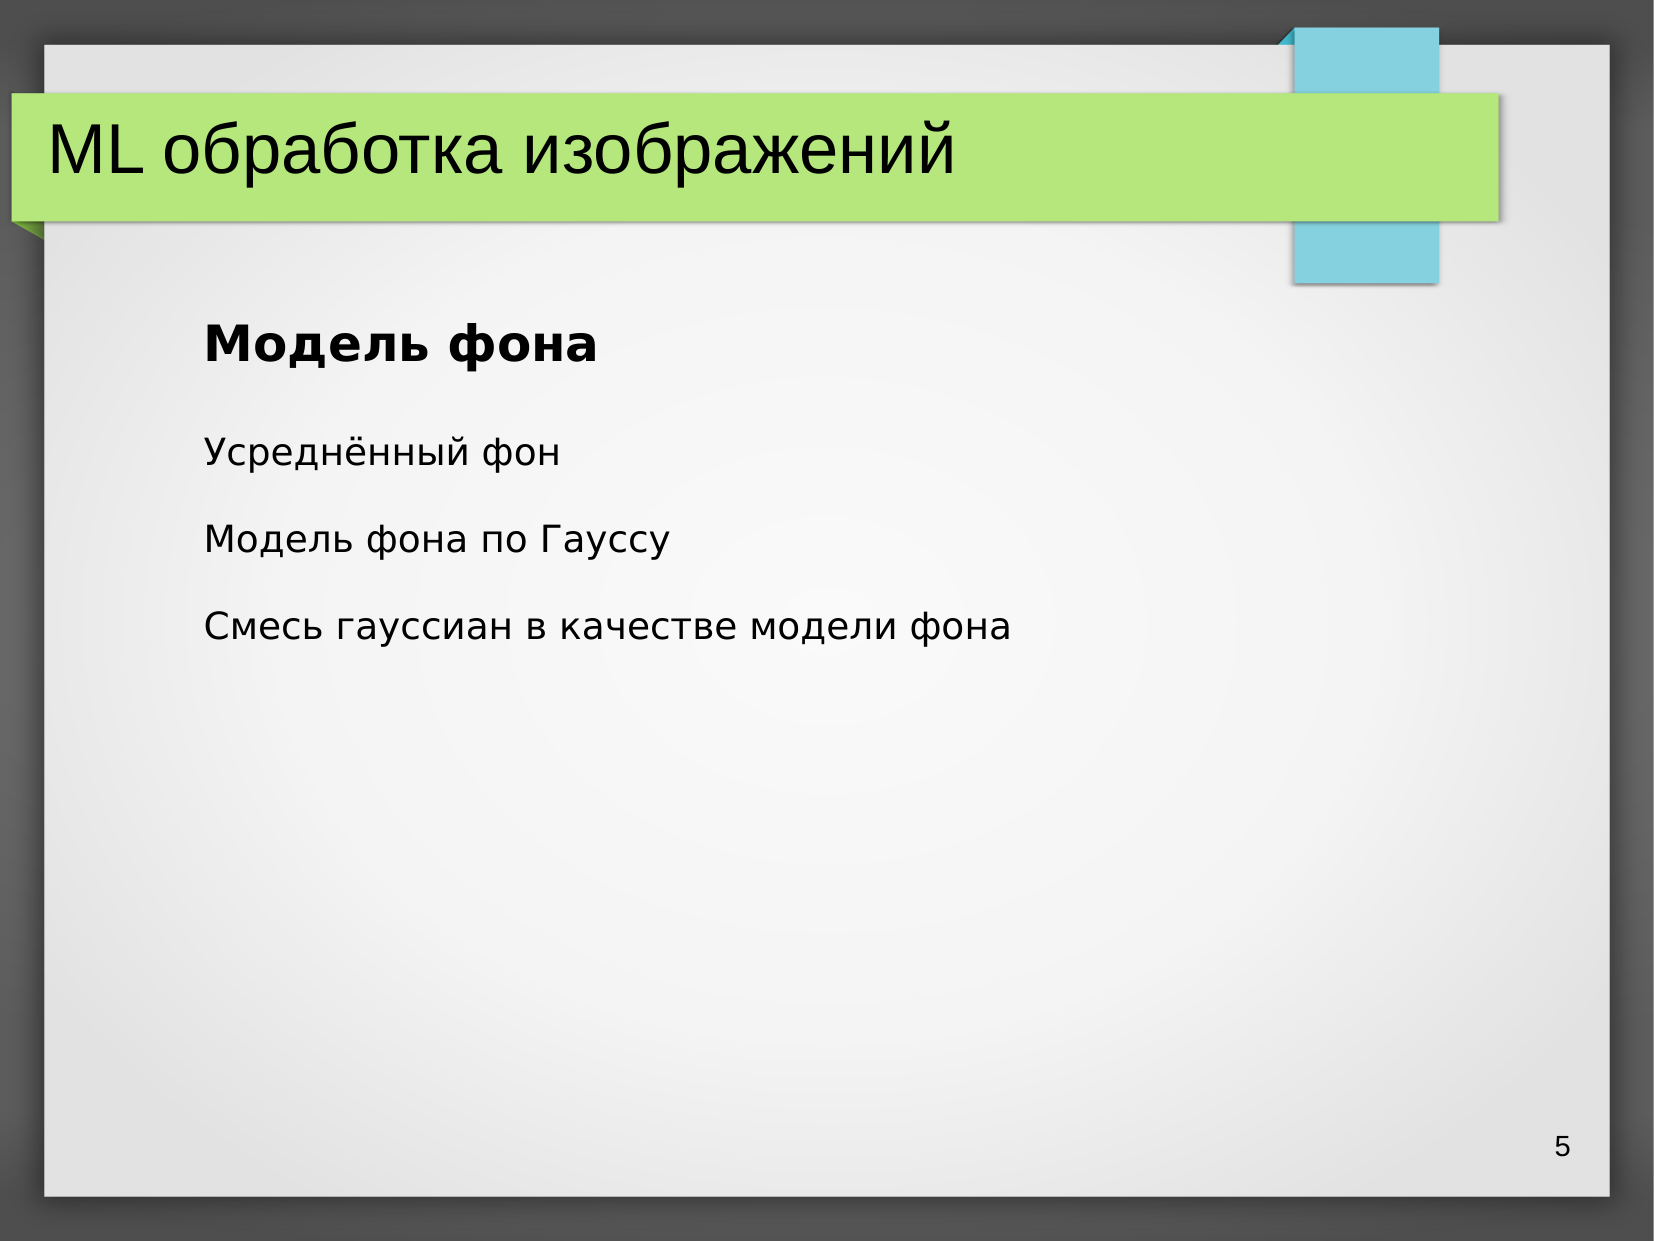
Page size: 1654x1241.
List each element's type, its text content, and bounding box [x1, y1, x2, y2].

title ML обработка изображений [47, 109, 1501, 189]
picture [0, 0, 1654, 1241]
text_box Модель фона Усреднённый фон Модель фона по Гауссу Смесь гауссиан в качестве модели фона [188, 307, 1264, 851]
